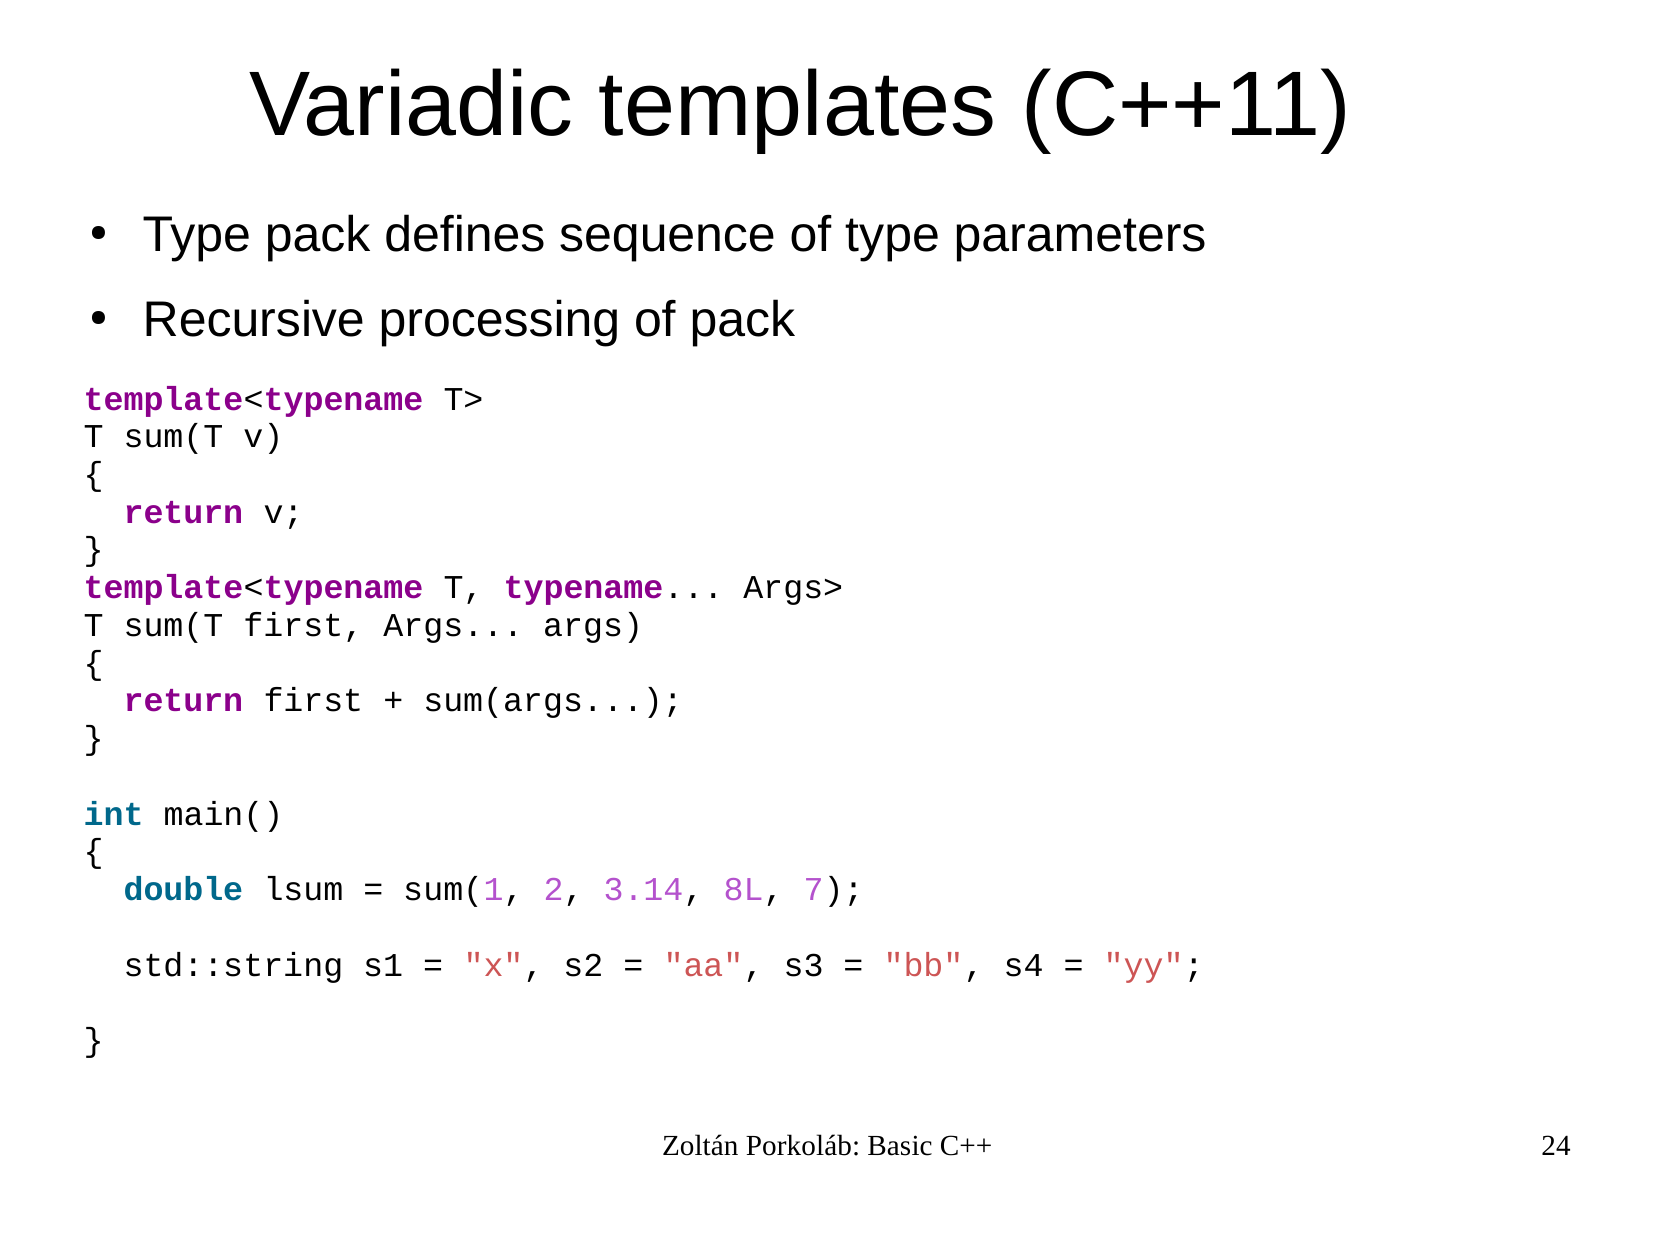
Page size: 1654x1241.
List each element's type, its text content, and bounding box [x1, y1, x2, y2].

list Type pack defines sequence of type parameters Recursive processing of pack [71, 125, 1606, 374]
title Variadic templates (C++11) [56, 0, 1546, 208]
text_box template<typename T> T sum(T v) { return v; } template<typename T, typename... Args> T sum(T first, Args... args) { return first + sum(args...); } int main() { double lsum = sum(1, 2, 3.14, 8L, 7); std::string s1 = "x", s2 = "aa", s3 = "bb", s4 = "yy"; } [68, 374, 1654, 1160]
